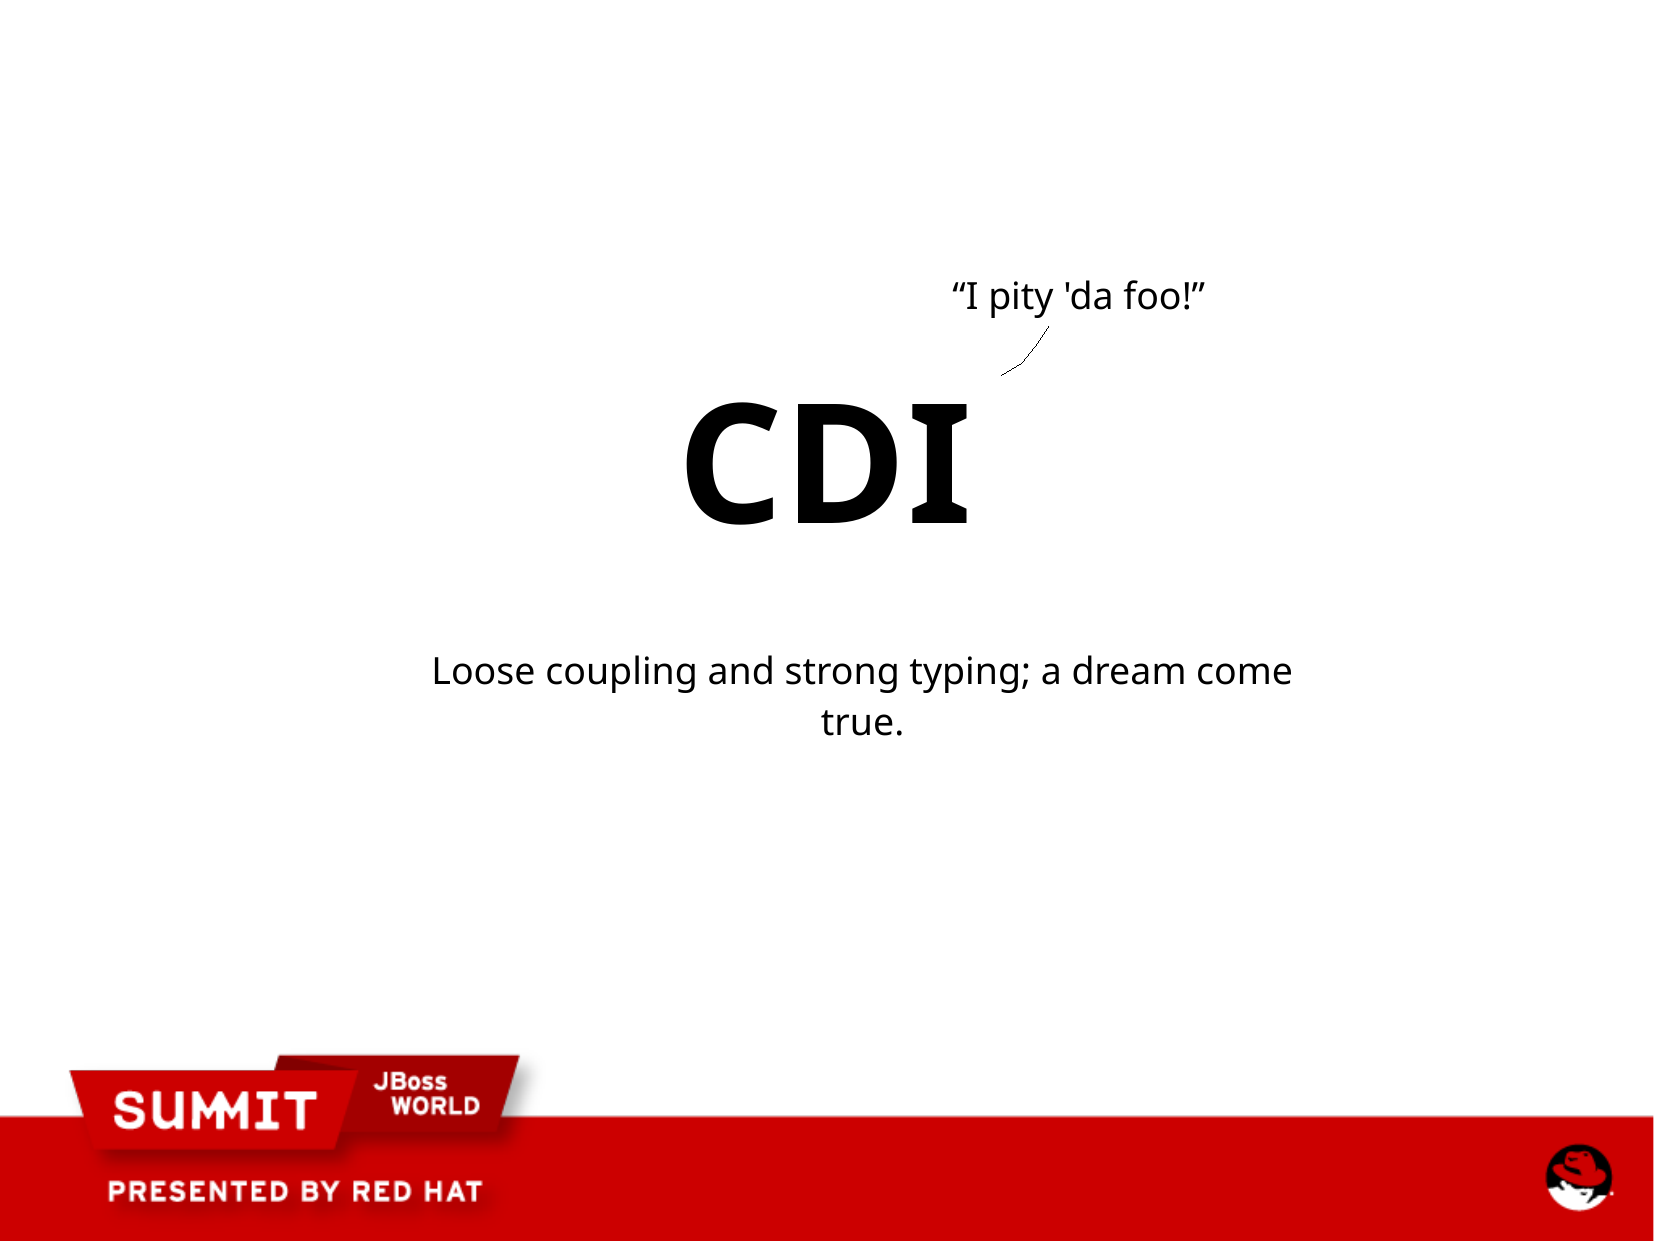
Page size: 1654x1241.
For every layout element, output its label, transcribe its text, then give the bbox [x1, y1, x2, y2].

text_box Loose coupling and strong typing; a dream come true. [375, 637, 1351, 773]
text_box “I pity 'da foo!” [937, 262, 1463, 338]
picture [0, 1043, 1654, 1241]
text_box CDI [600, 337, 1051, 626]
